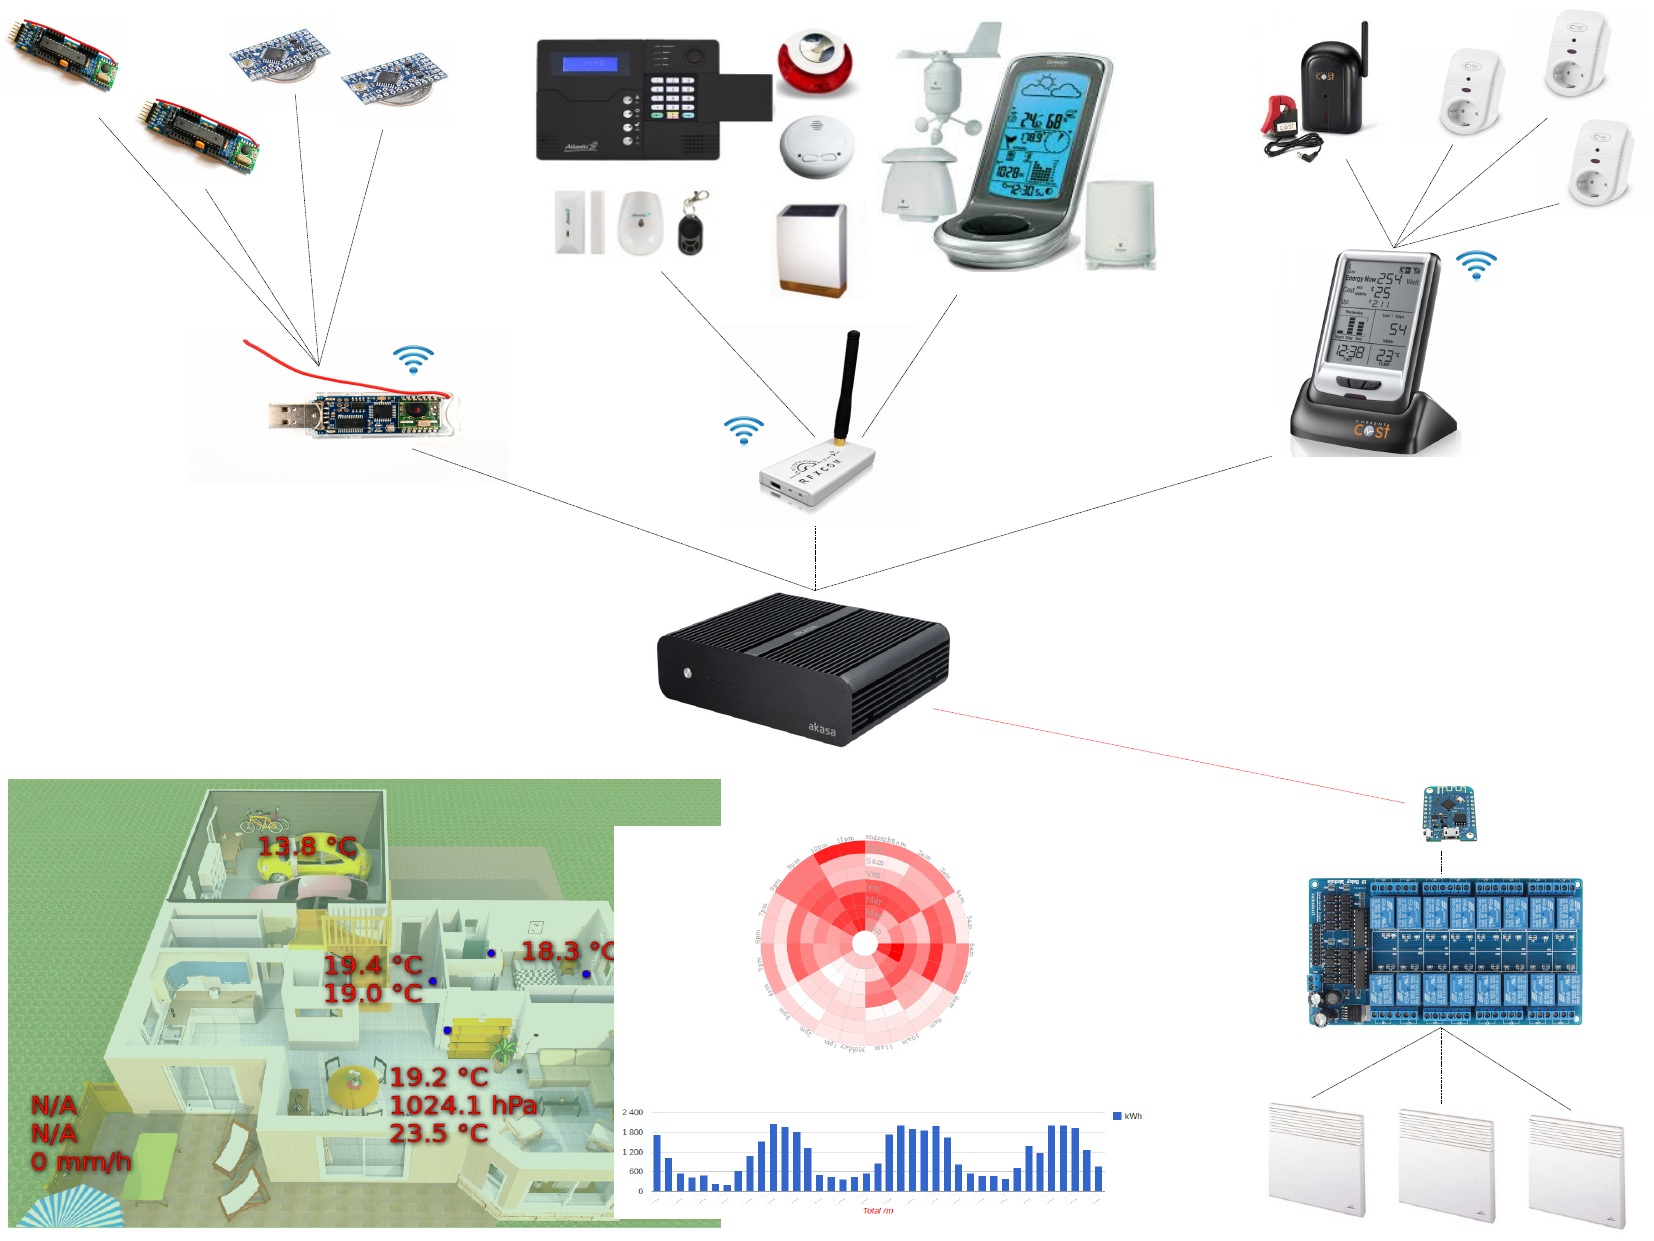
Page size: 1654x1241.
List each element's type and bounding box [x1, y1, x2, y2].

picture [1406, 8, 1642, 145]
picture [720, 324, 913, 526]
picture [134, 11, 454, 178]
picture [190, 330, 508, 482]
picture [8, 533, 1146, 1228]
picture [1518, 118, 1654, 216]
picture [4, 15, 123, 95]
picture [289, 330, 310, 354]
picture [519, 0, 867, 302]
picture [649, 527, 955, 589]
picture [1271, 247, 1501, 457]
picture [1251, 782, 1642, 1235]
picture [134, 159, 151, 178]
picture [1247, 14, 1394, 166]
picture [878, 20, 1158, 272]
picture [297, 330, 318, 362]
picture [317, 330, 328, 361]
